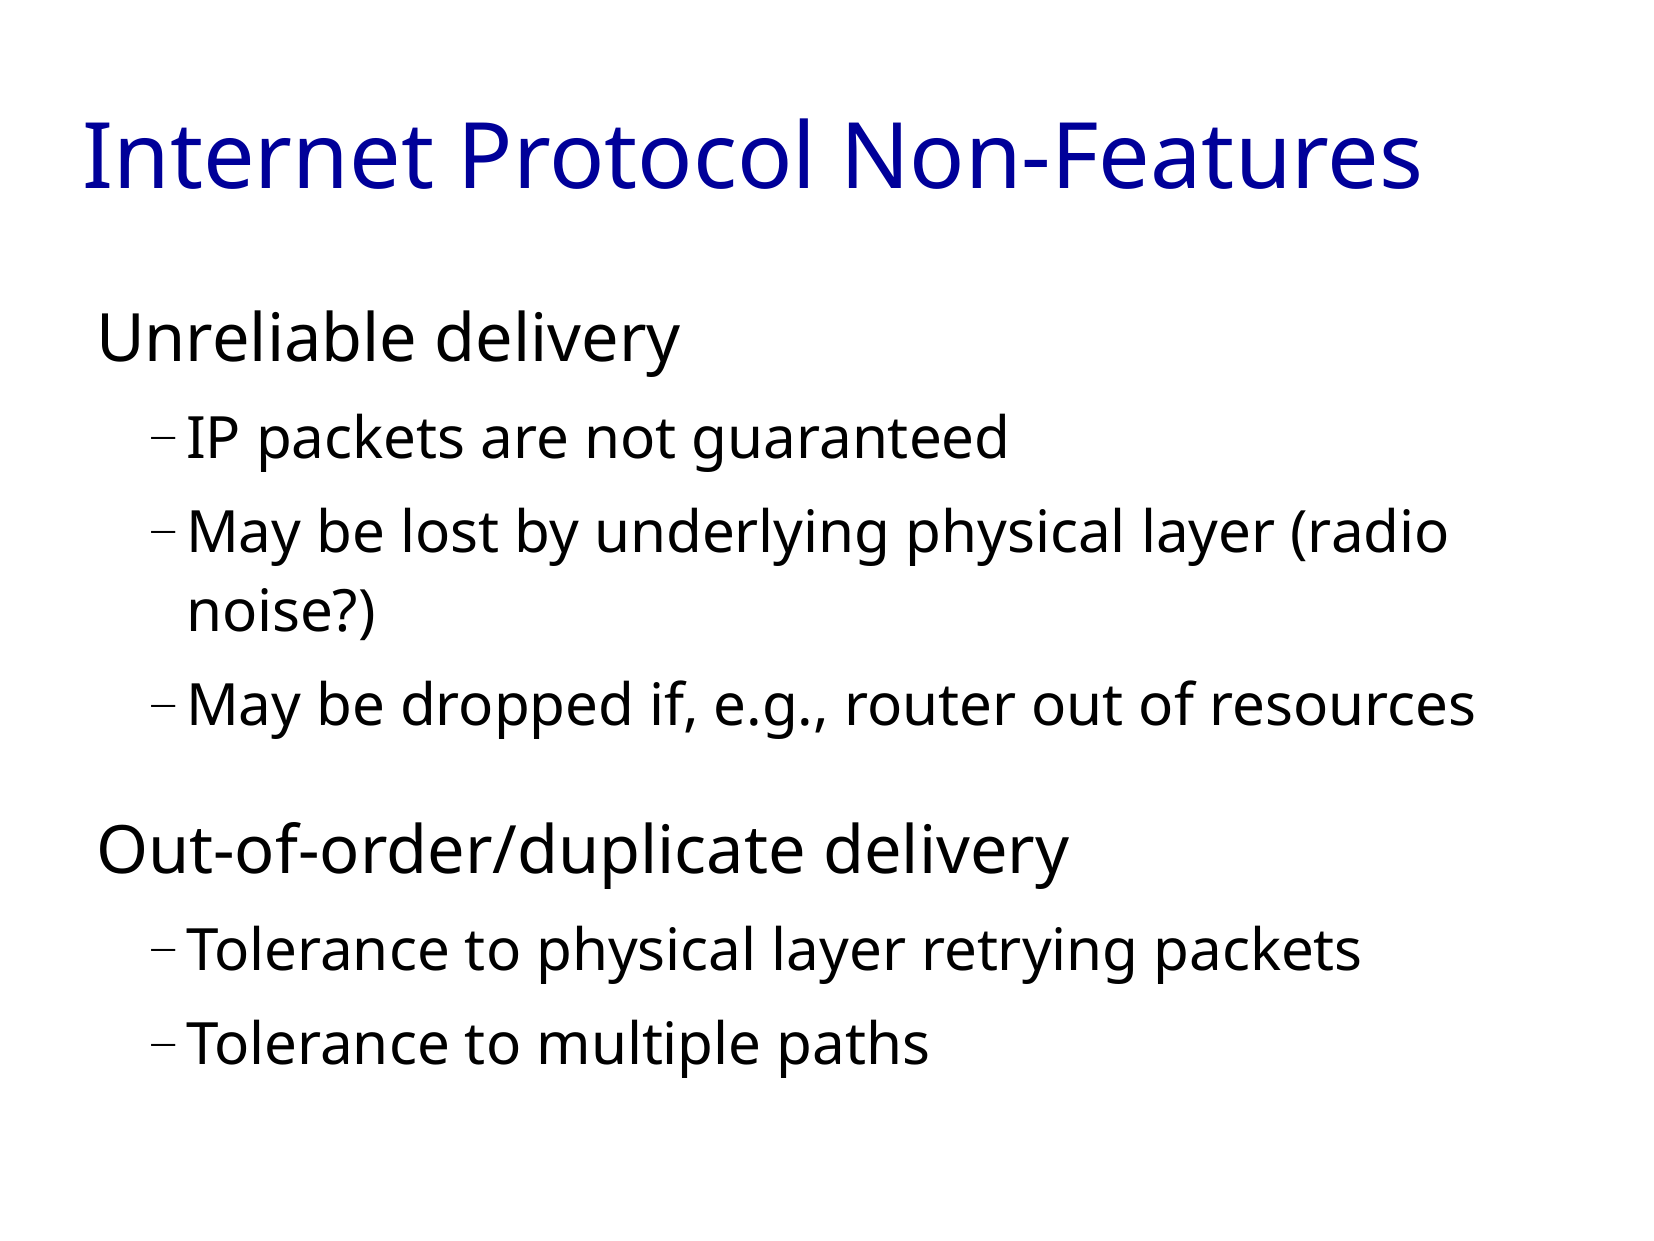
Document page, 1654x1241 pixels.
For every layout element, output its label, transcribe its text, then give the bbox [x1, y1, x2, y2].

title Internet Protocol Non-Features [82, 49, 1571, 257]
list Unreliable delivery IP packets are not guaranteed May be lost by underlying physical layer (radio noise?) May be dropped if, e.g., router out of resources Out-of-order/duplicate delivery Tolerance to physical layer retrying packets Tolerance to multiple paths [60, 290, 1571, 1096]
